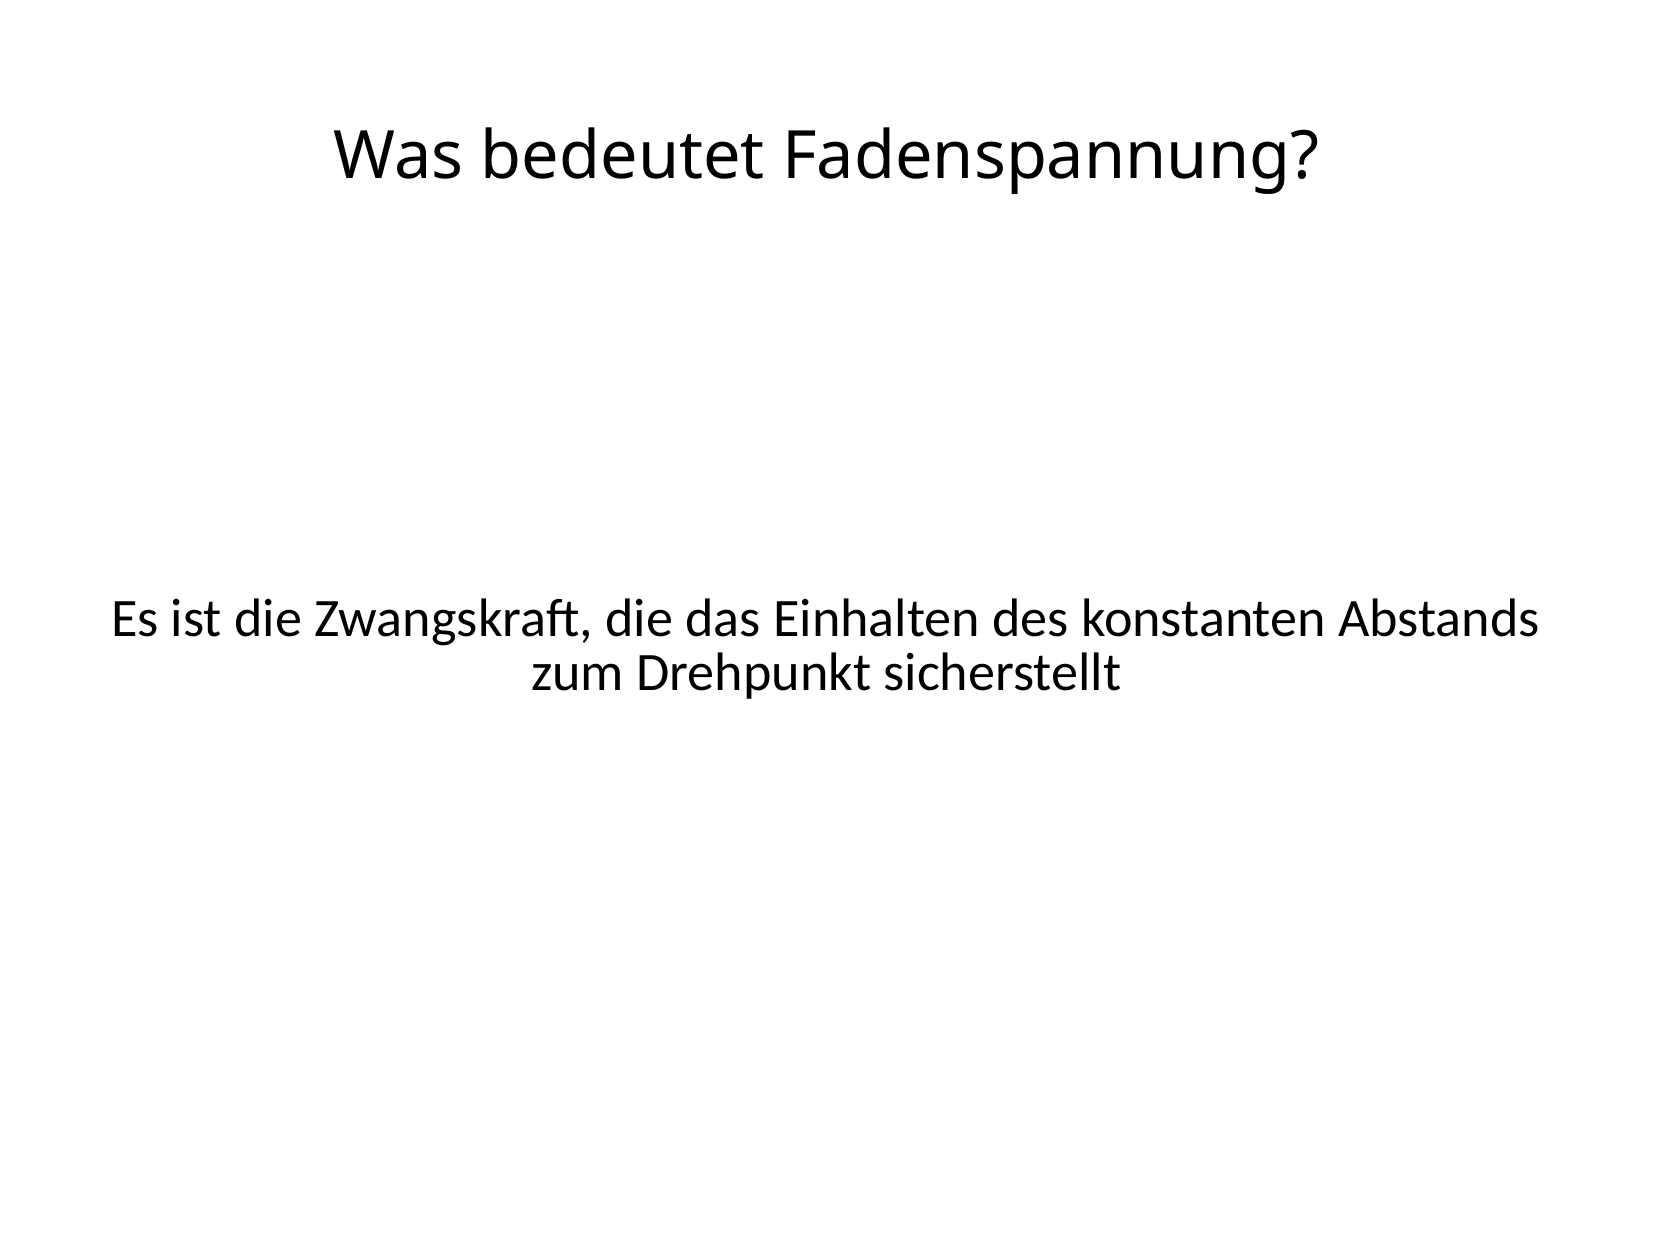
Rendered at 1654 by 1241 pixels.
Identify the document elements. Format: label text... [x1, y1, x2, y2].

title Was bedeutet Fadenspannung? [82, 49, 1571, 257]
subtitle Es ist die Zwangskraft, die das Einhalten des konstanten Abstands zum Drehpunkt sicherstellt [82, 290, 1571, 1010]
